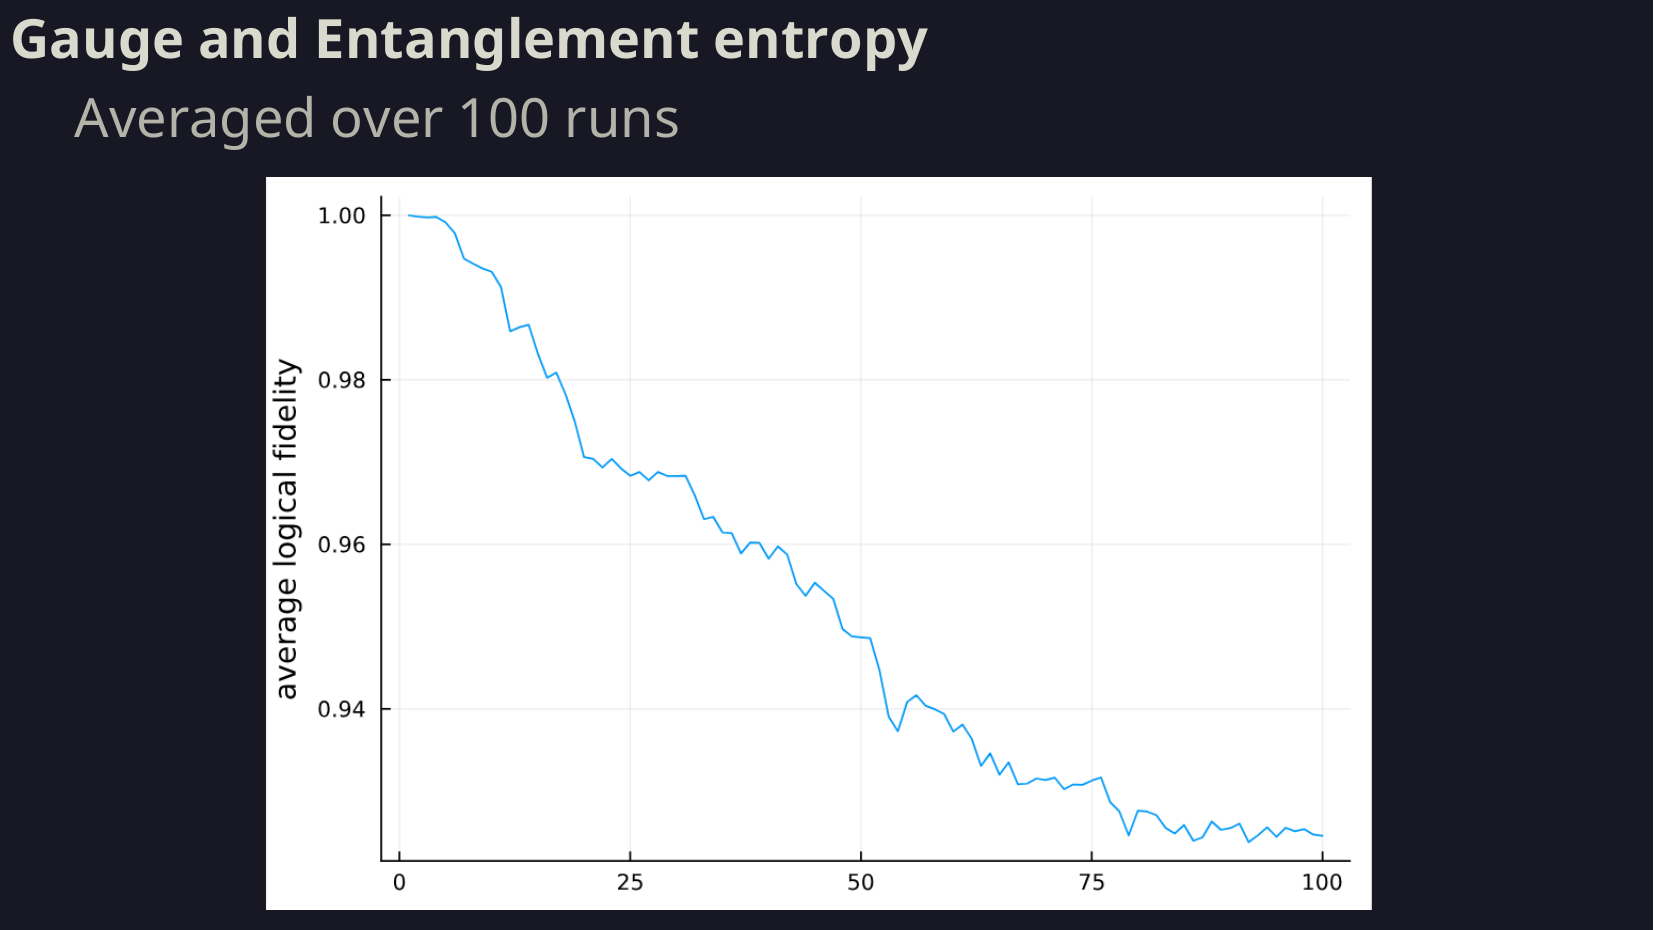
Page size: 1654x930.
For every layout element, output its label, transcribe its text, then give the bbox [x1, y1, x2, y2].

text_box Averaged over 100 runs [74, 79, 810, 155]
text_box Gauge and Entanglement entropy [10, 0, 1635, 80]
picture [265, 177, 1372, 910]
